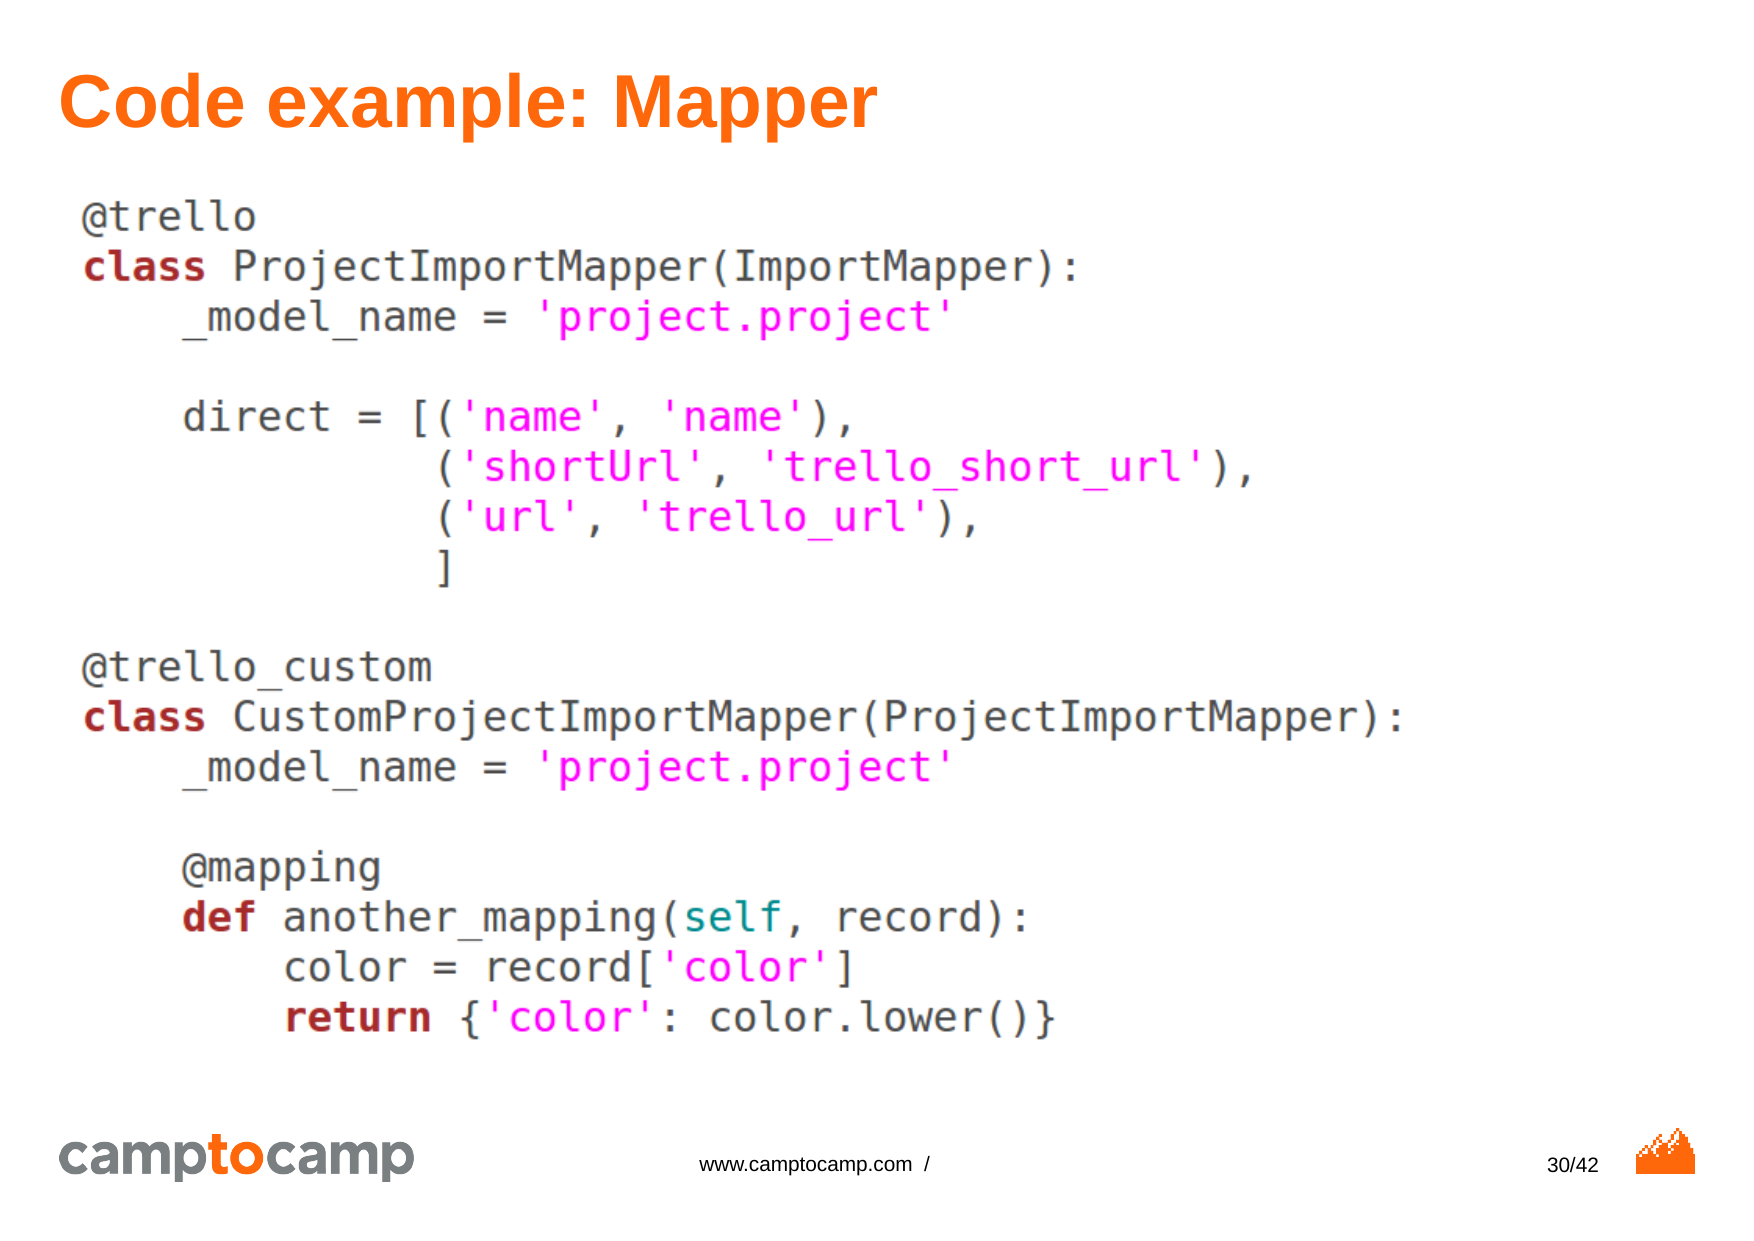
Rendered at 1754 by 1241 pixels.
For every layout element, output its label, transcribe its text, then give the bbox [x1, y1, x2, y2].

picture [1636, 1128, 1695, 1174]
picture [76, 192, 1418, 1063]
picture [59, 1134, 414, 1182]
title Code example: Mapper [59, 59, 1695, 247]
